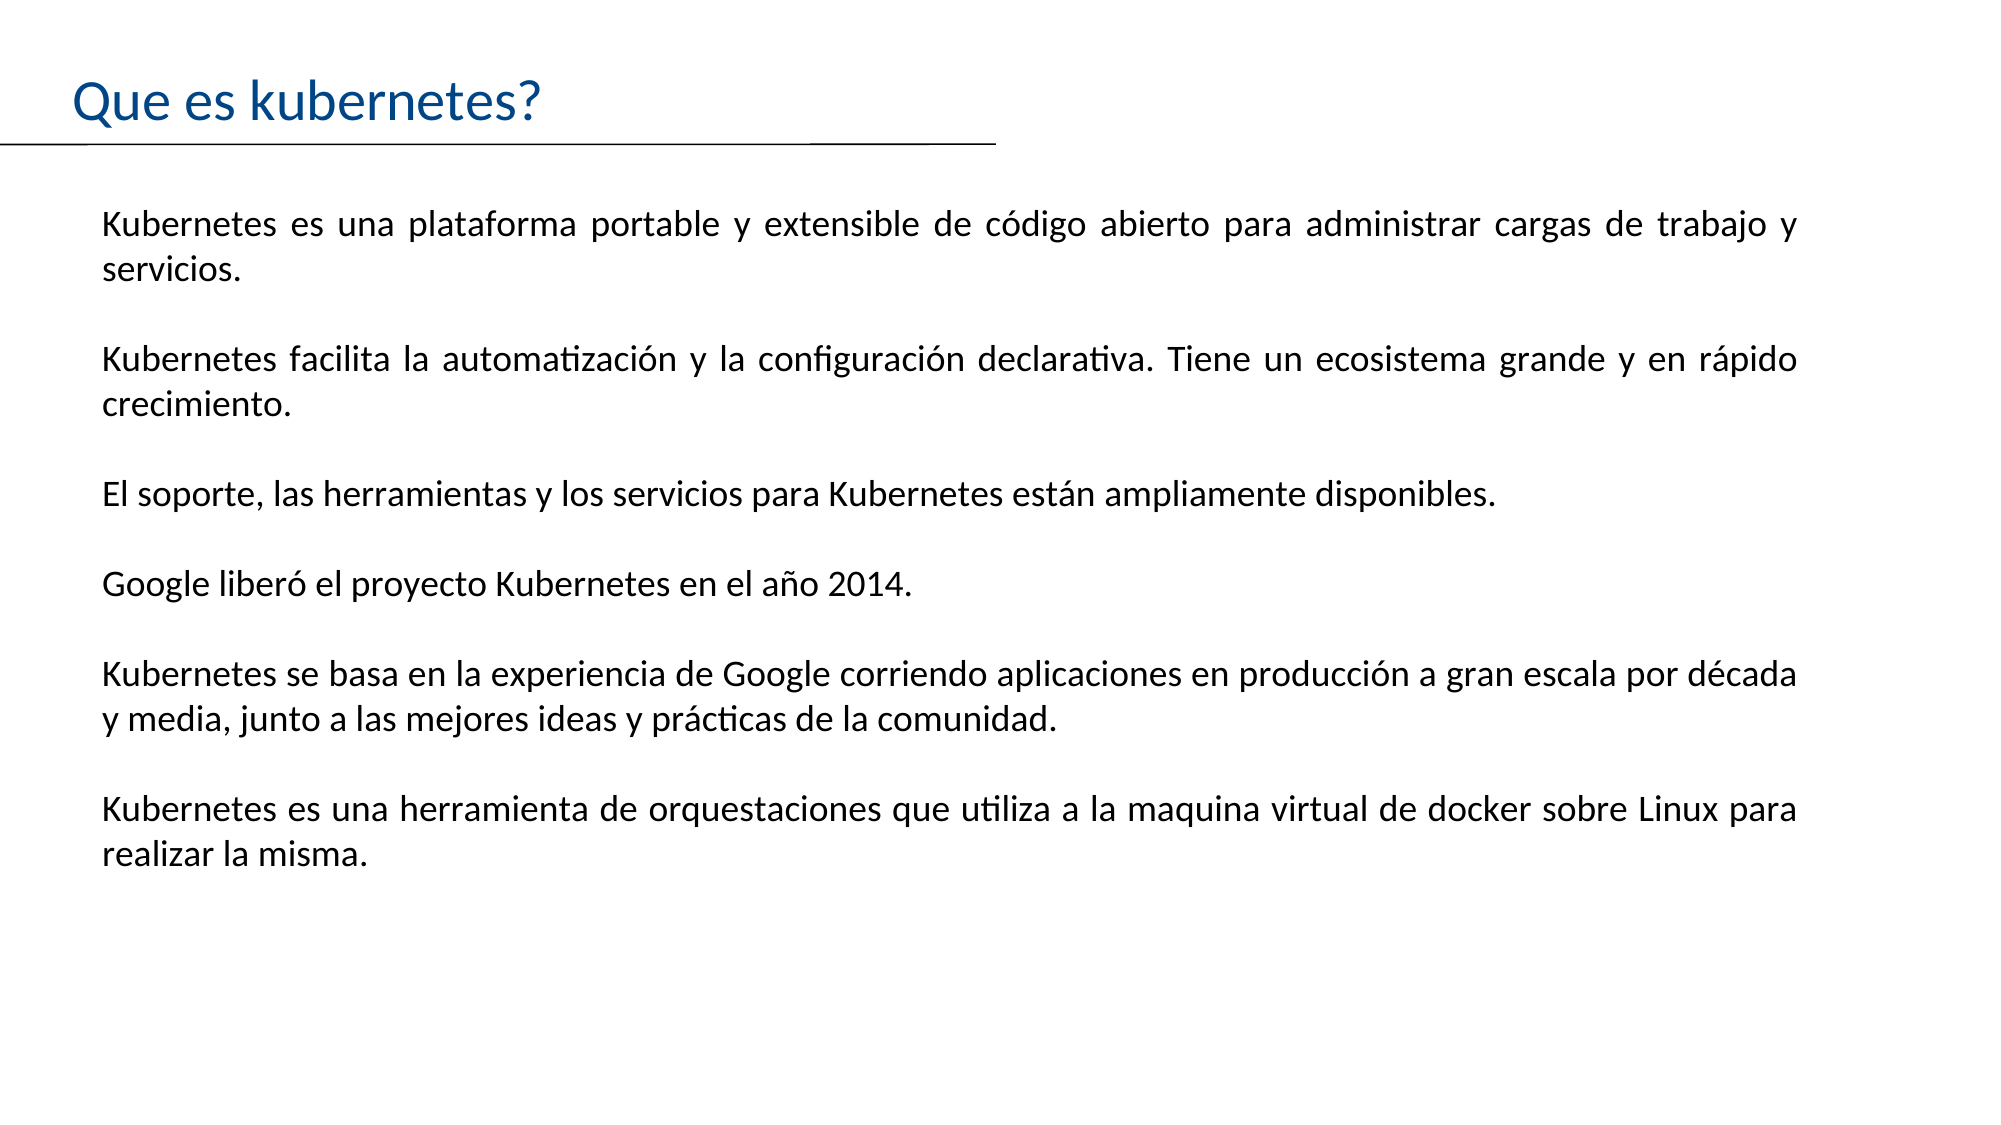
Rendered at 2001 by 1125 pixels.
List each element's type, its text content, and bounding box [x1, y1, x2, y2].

text_box Que es kubernetes? [57, 54, 1784, 141]
text_box Kubernetes es una plataforma portable y extensible de código abierto para administrar cargas de trabajo y servicios. Kubernetes facilita la automatización y la configuración declarativa. Tiene un ecosistema grande y en rápido crecimiento. El soporte, las herramientas y los servicios para Kubernetes están ampliamente disponibles. Google liberó el proyecto Kubernetes en el año 2014. Kubernetes se basa en la experiencia de Google corriendo aplicaciones en producción a gran escala por década y media, junto a las mejores ideas y prácticas de la comunidad. Kubernetes es una herramienta de orquestaciones que utiliza a la maquina virtual de docker sobre Linux para realizar la misma. [87, 192, 1826, 882]
